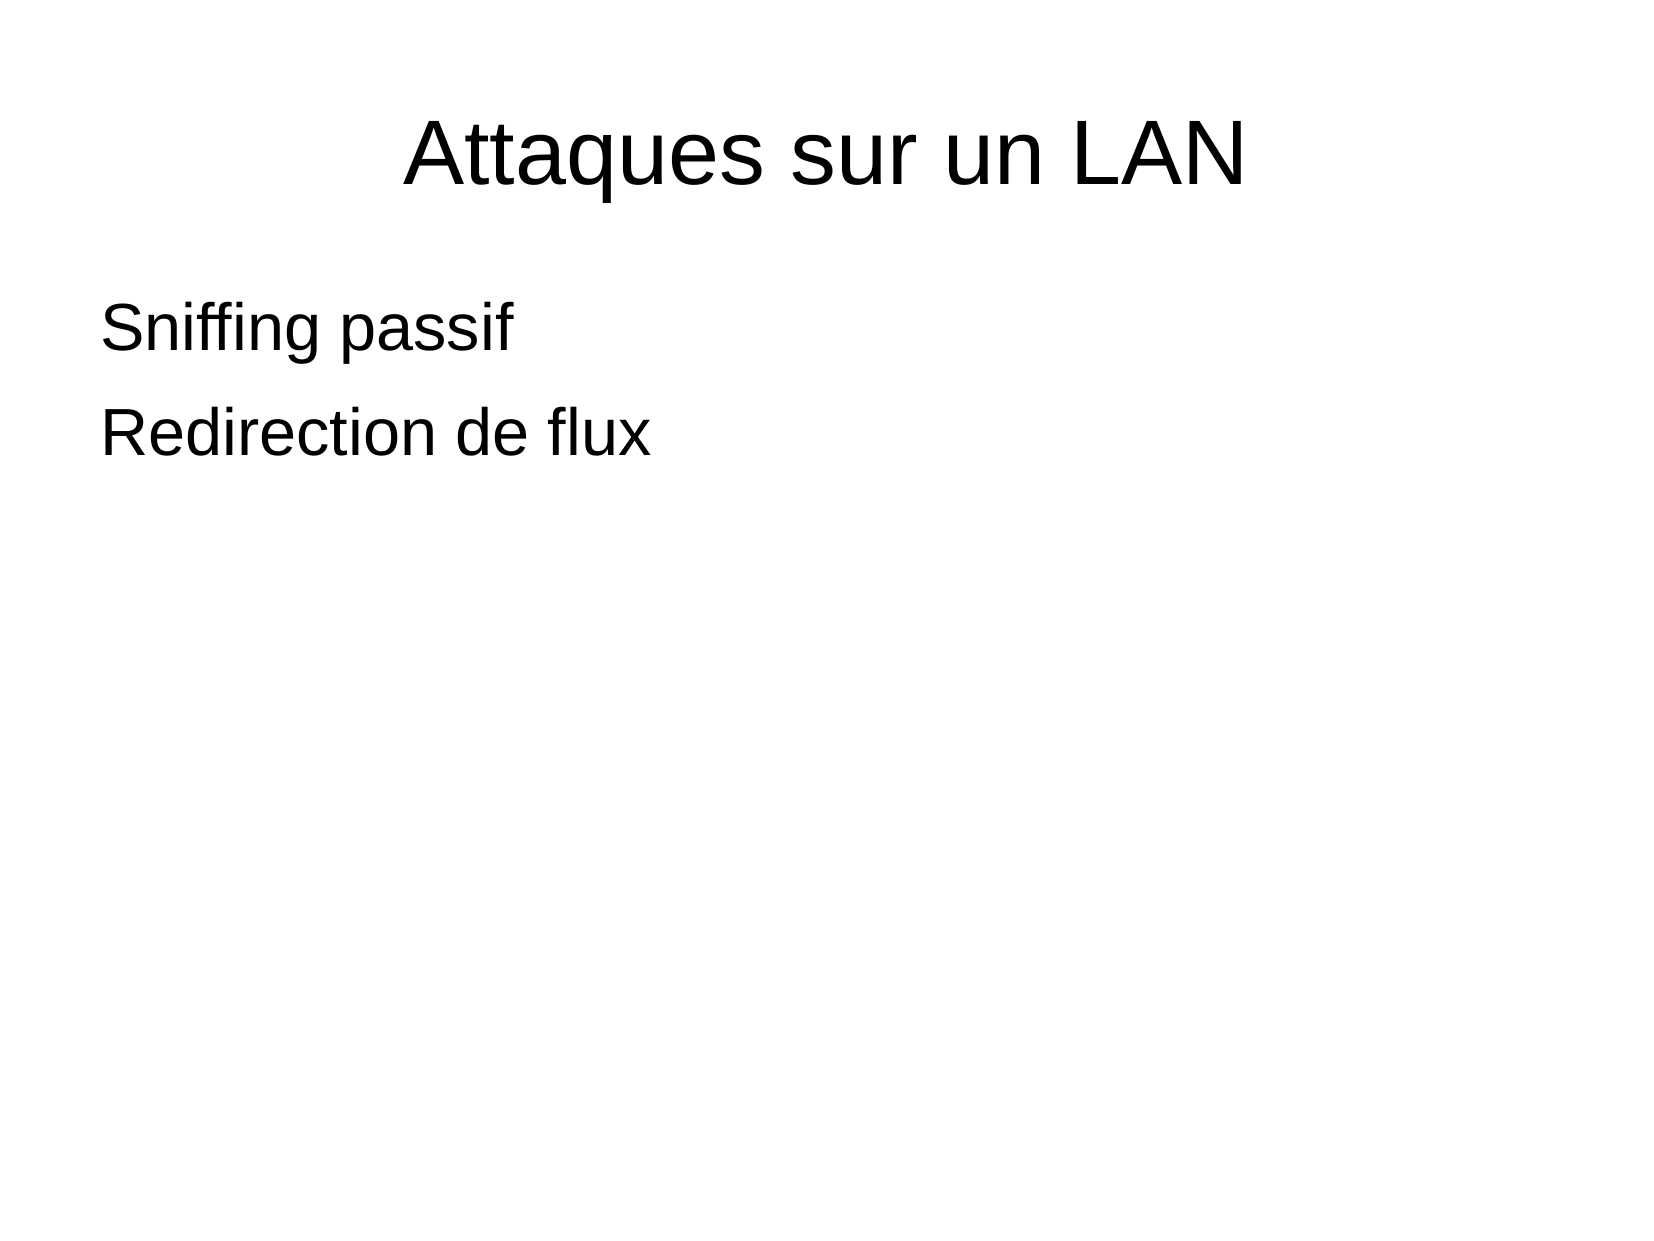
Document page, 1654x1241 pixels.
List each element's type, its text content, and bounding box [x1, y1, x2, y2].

list Sniffing passif Redirection de flux [82, 290, 1571, 1109]
title Attaques sur un LAN [82, 49, 1571, 257]
